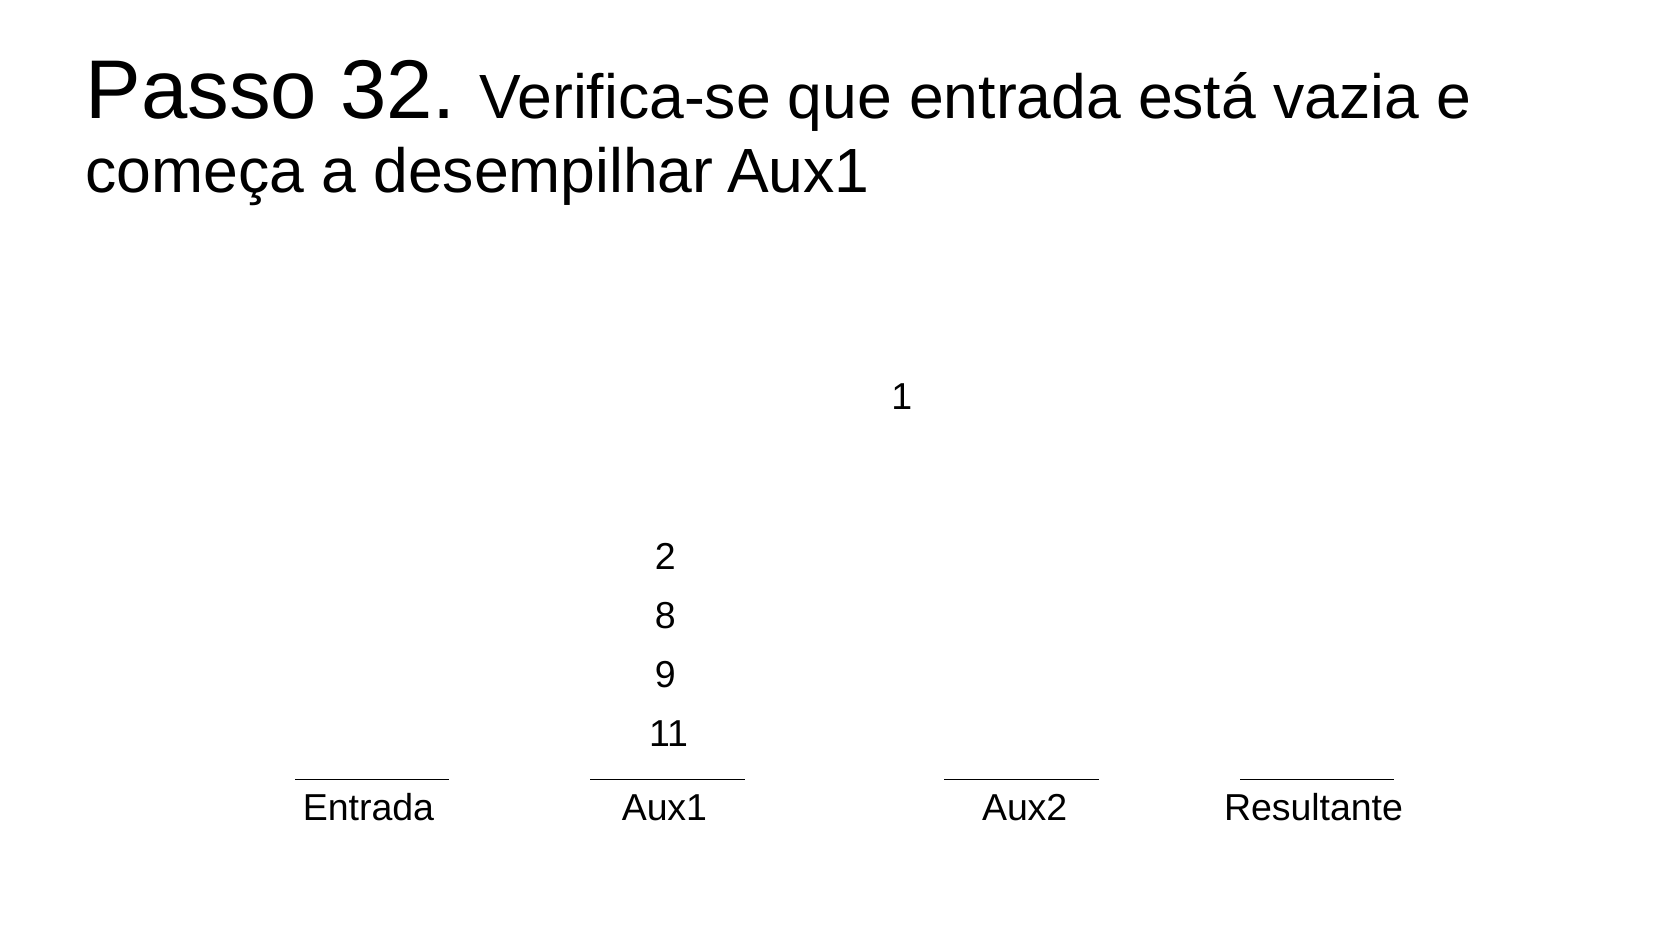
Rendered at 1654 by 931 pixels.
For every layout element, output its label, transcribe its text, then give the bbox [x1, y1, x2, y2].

text_box Resultante [1209, 779, 1418, 837]
text_box Entrada [288, 779, 449, 837]
text_box 1 [876, 368, 945, 426]
text_box Aux1 [607, 780, 723, 837]
text_box Aux2 [967, 780, 1083, 837]
text_box 2 [640, 527, 709, 585]
text_box 11 [634, 705, 703, 762]
text_box 9 [640, 645, 709, 703]
text_box 8 [640, 586, 709, 644]
text_box Passo 32. Verifica-se que entrada está vazia e começa a desempilhar Aux1 [70, 35, 1583, 353]
